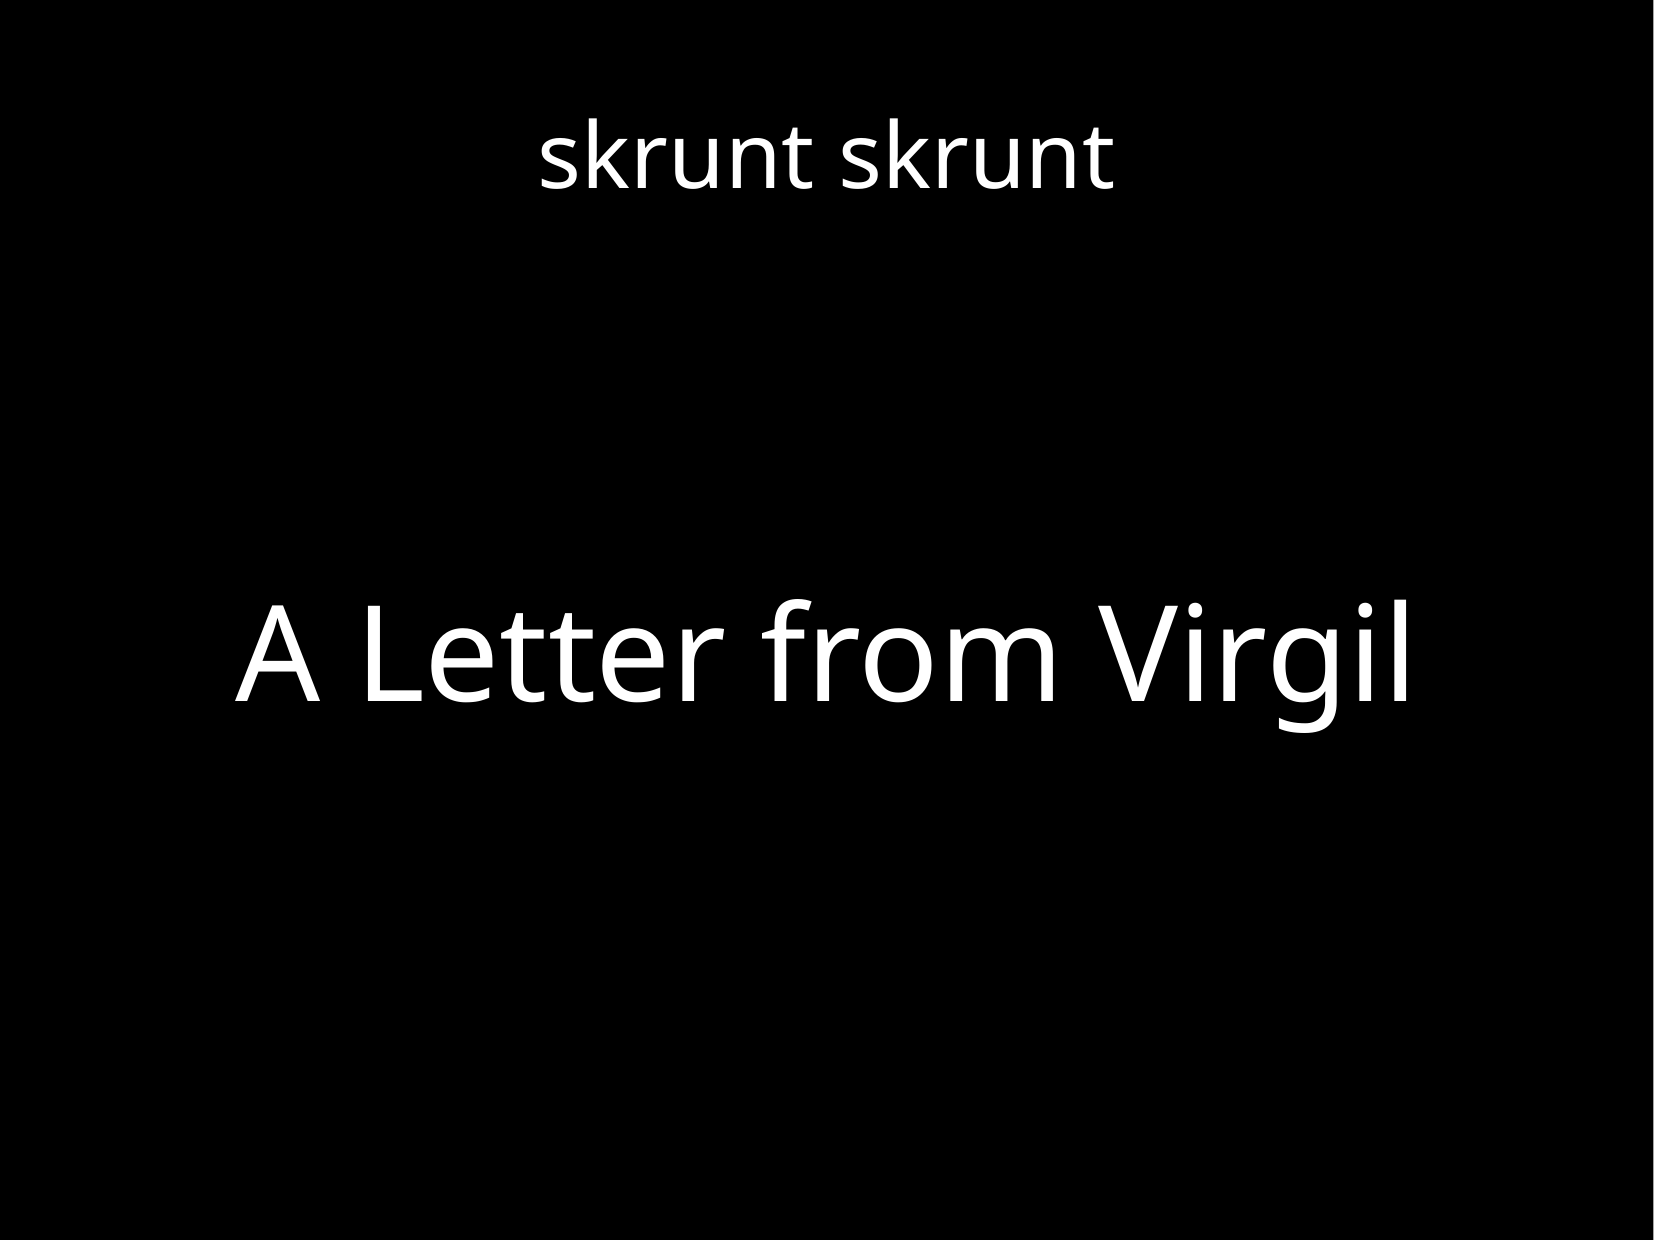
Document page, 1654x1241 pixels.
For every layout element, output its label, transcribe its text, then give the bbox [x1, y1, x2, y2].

title skrunt skrunt [82, 49, 1571, 257]
subtitle A Letter from Virgil [82, 273, 1571, 1027]
